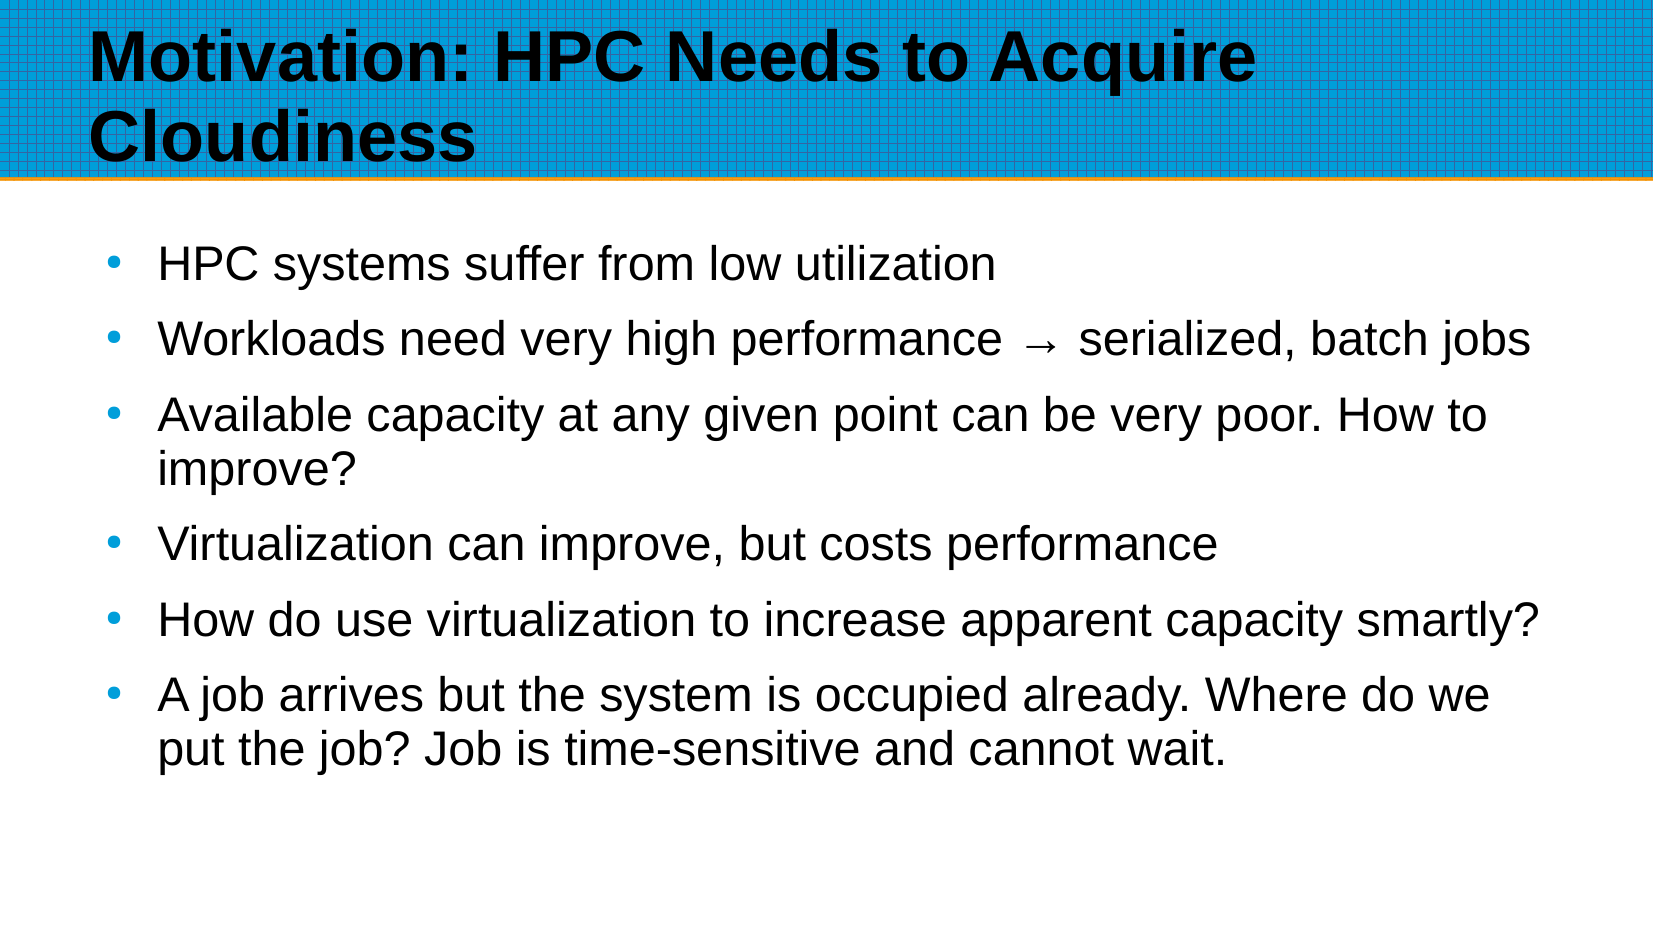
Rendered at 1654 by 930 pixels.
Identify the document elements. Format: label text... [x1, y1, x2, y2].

title Motivation: HPC Needs to Acquire Cloudiness [88, 14, 1565, 178]
list HPC systems suffer from low utilization Workloads need very high performance → serialized, batch jobs Available capacity at any given point can be very poor. How to improve? Virtualization can improve, but costs performance How do use virtualization to increase apparent capacity smartly? A job arrives but the system is occupied already. Where do we put the job? Job is time-sensitive and cannot wait. [88, 236, 1565, 812]
